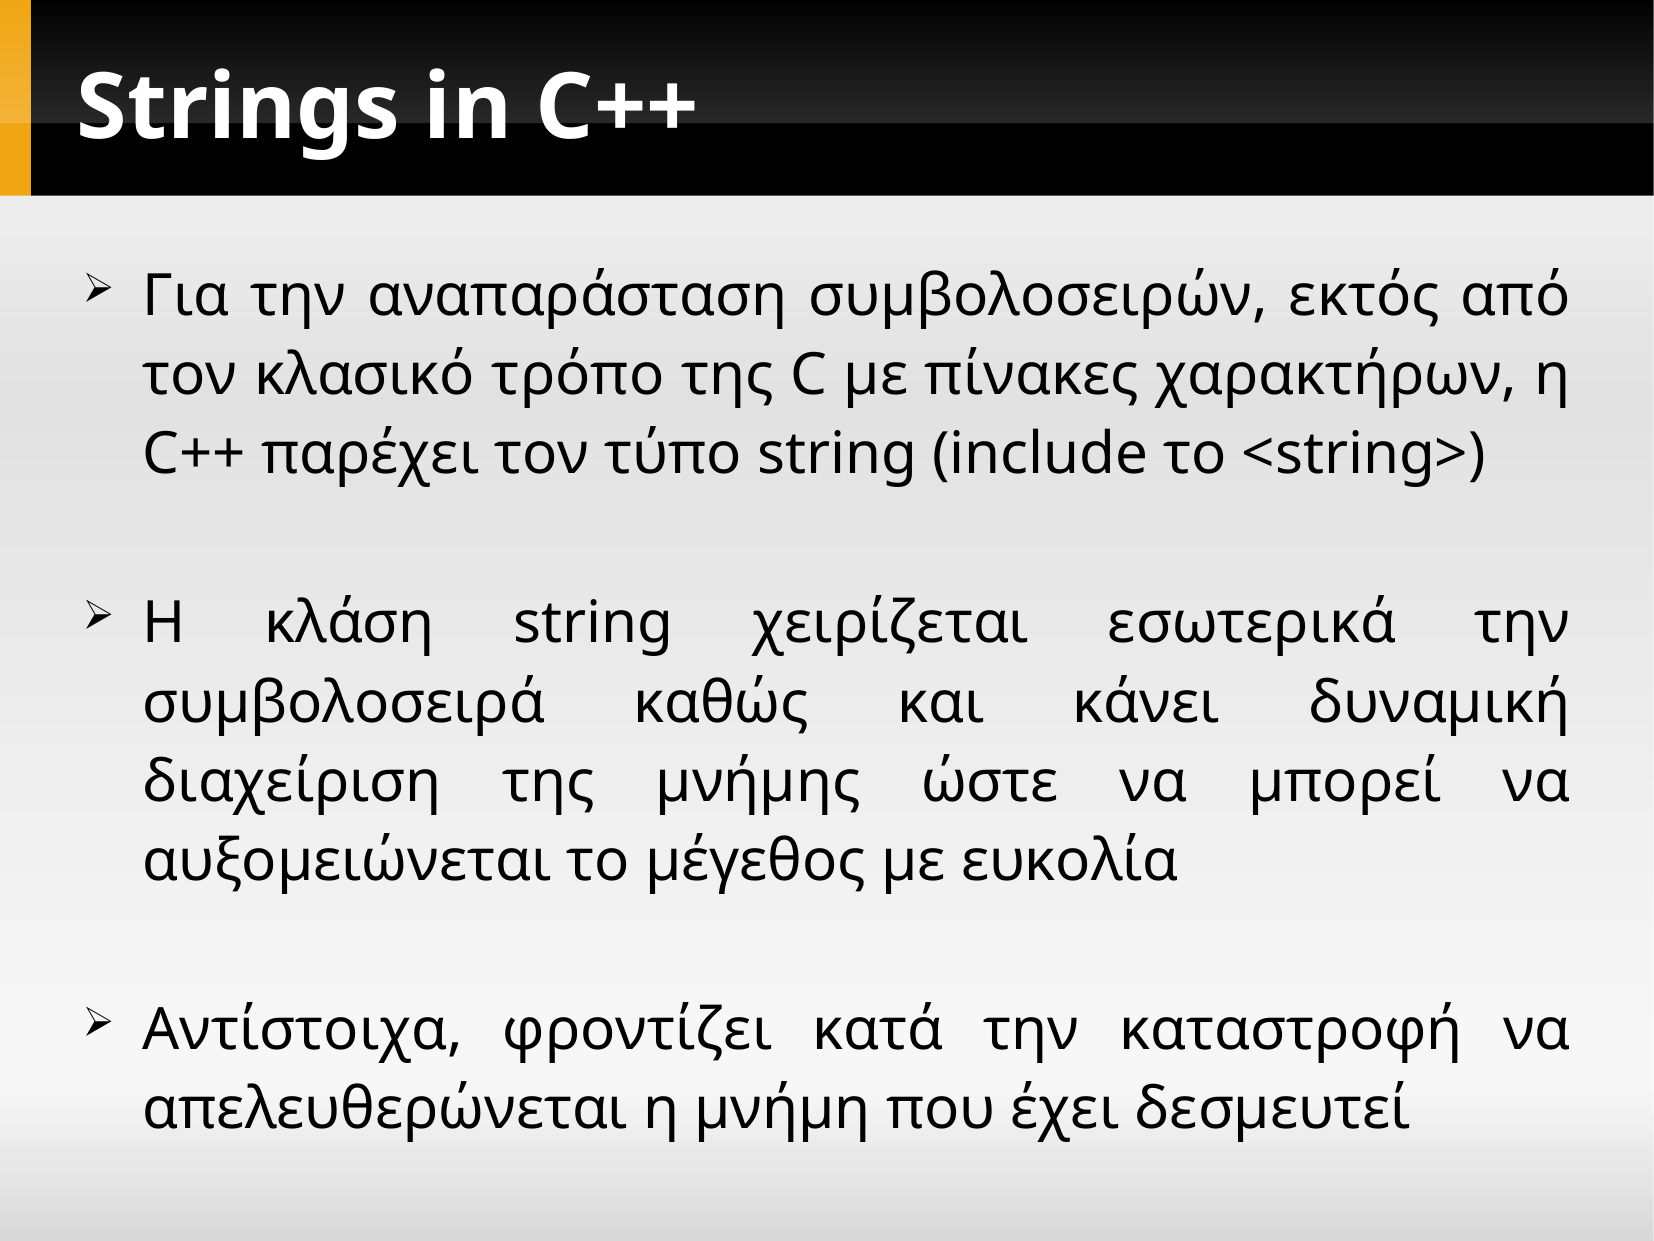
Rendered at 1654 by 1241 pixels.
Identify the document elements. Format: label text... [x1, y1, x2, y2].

subtitle Για την αναπαράσταση συμβολοσειρών, εκτός από τον κλασικό τρόπο της C με πίνακες χαρακτήρων, η C++ παρέχει τον τύπο string (include το <string>) Η κλάση string χειρίζεται εσωτερικά την συμβολοσειρά καθώς και κάνει δυναμική διαχείριση της μνήμης ώστε να μπορεί να αυξομειώνεται το μέγεθος με ευκολία Αντίστοιχα, φροντίζει κατά την καταστροφή να απελευθερώνεται η μνήμη που έχει δεσμευτεί [82, 297, 1571, 1102]
picture [0, 0, 1654, 1241]
title Strings in C++ [76, 0, 1565, 208]
